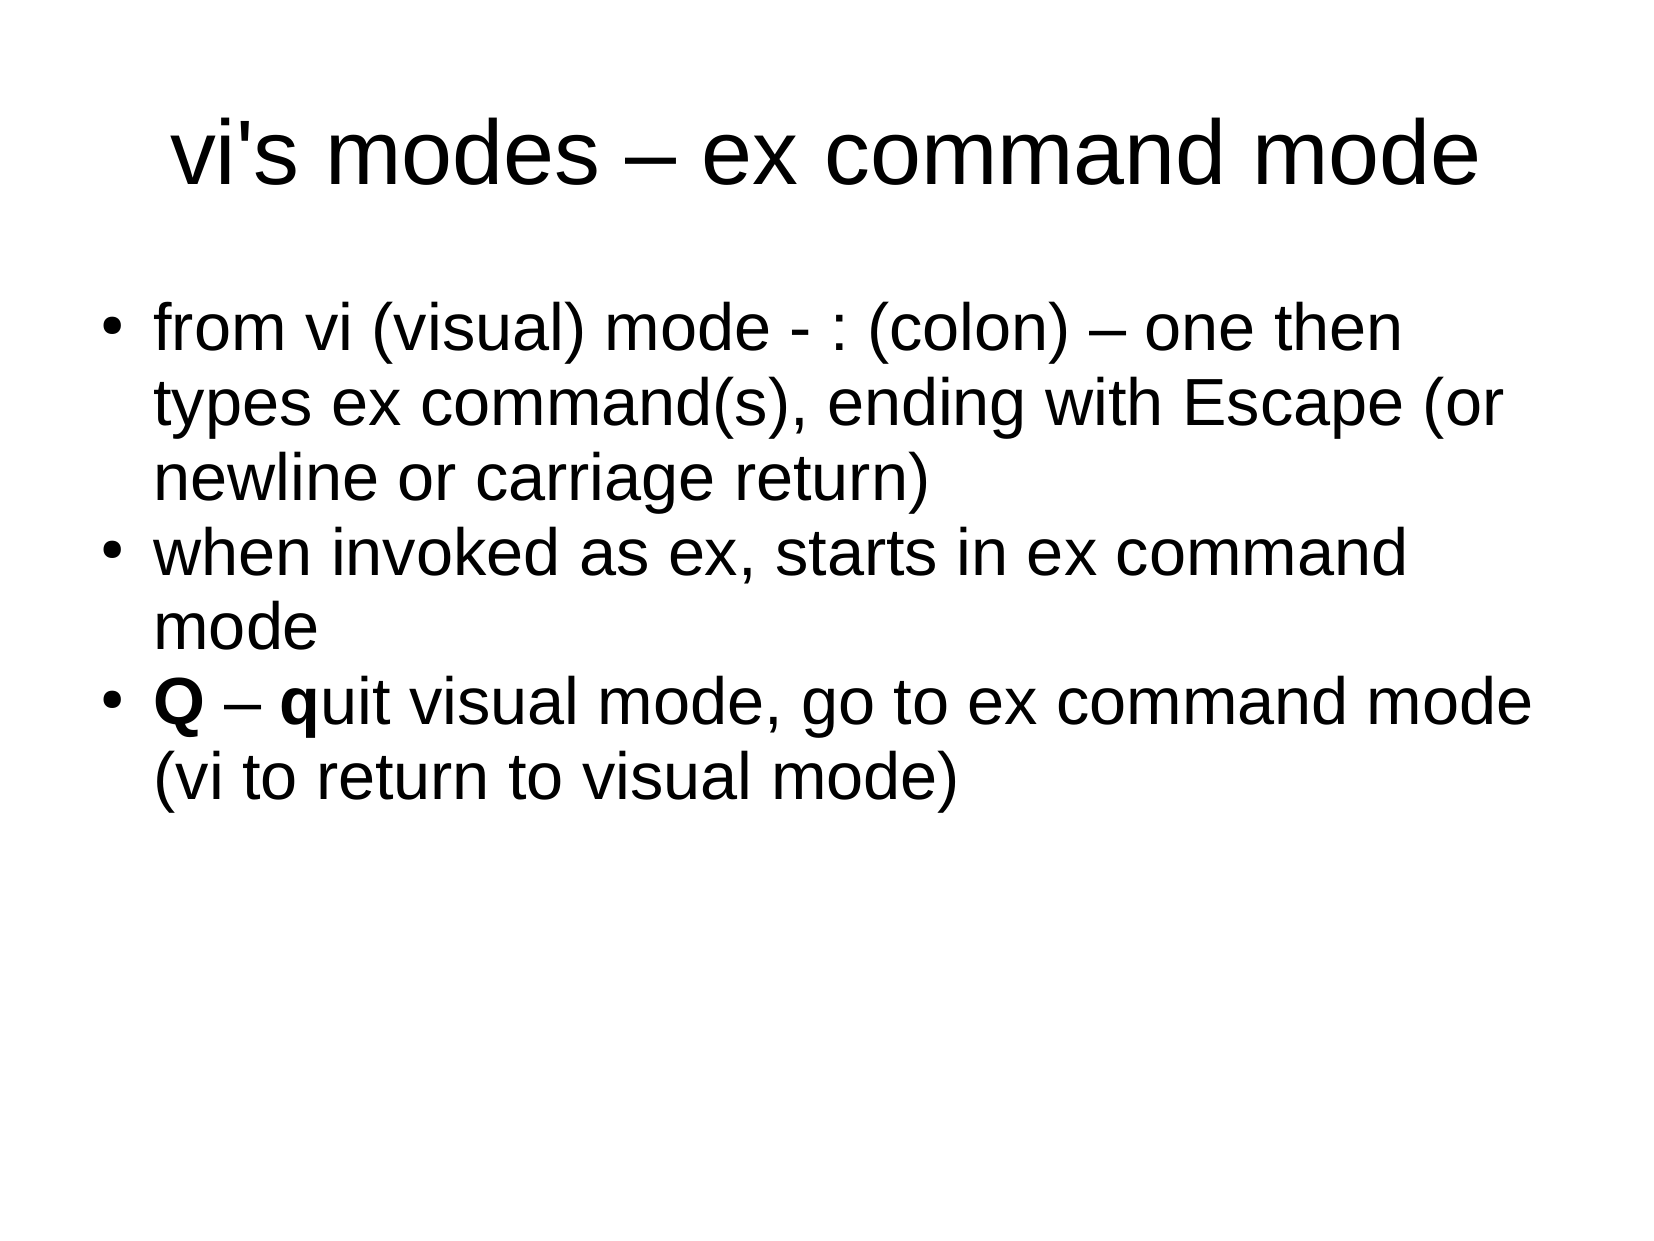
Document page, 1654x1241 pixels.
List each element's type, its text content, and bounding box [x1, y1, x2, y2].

list from vi (visual) mode - : (colon) – one then types ex command(s), ending with Escape (or newline or carriage return) when invoked as ex, starts in ex command mode Q – quit visual mode, go to ex command mode (vi to return to visual mode) [82, 290, 1571, 1094]
title vi's modes – ex command mode [82, 56, 1571, 250]
